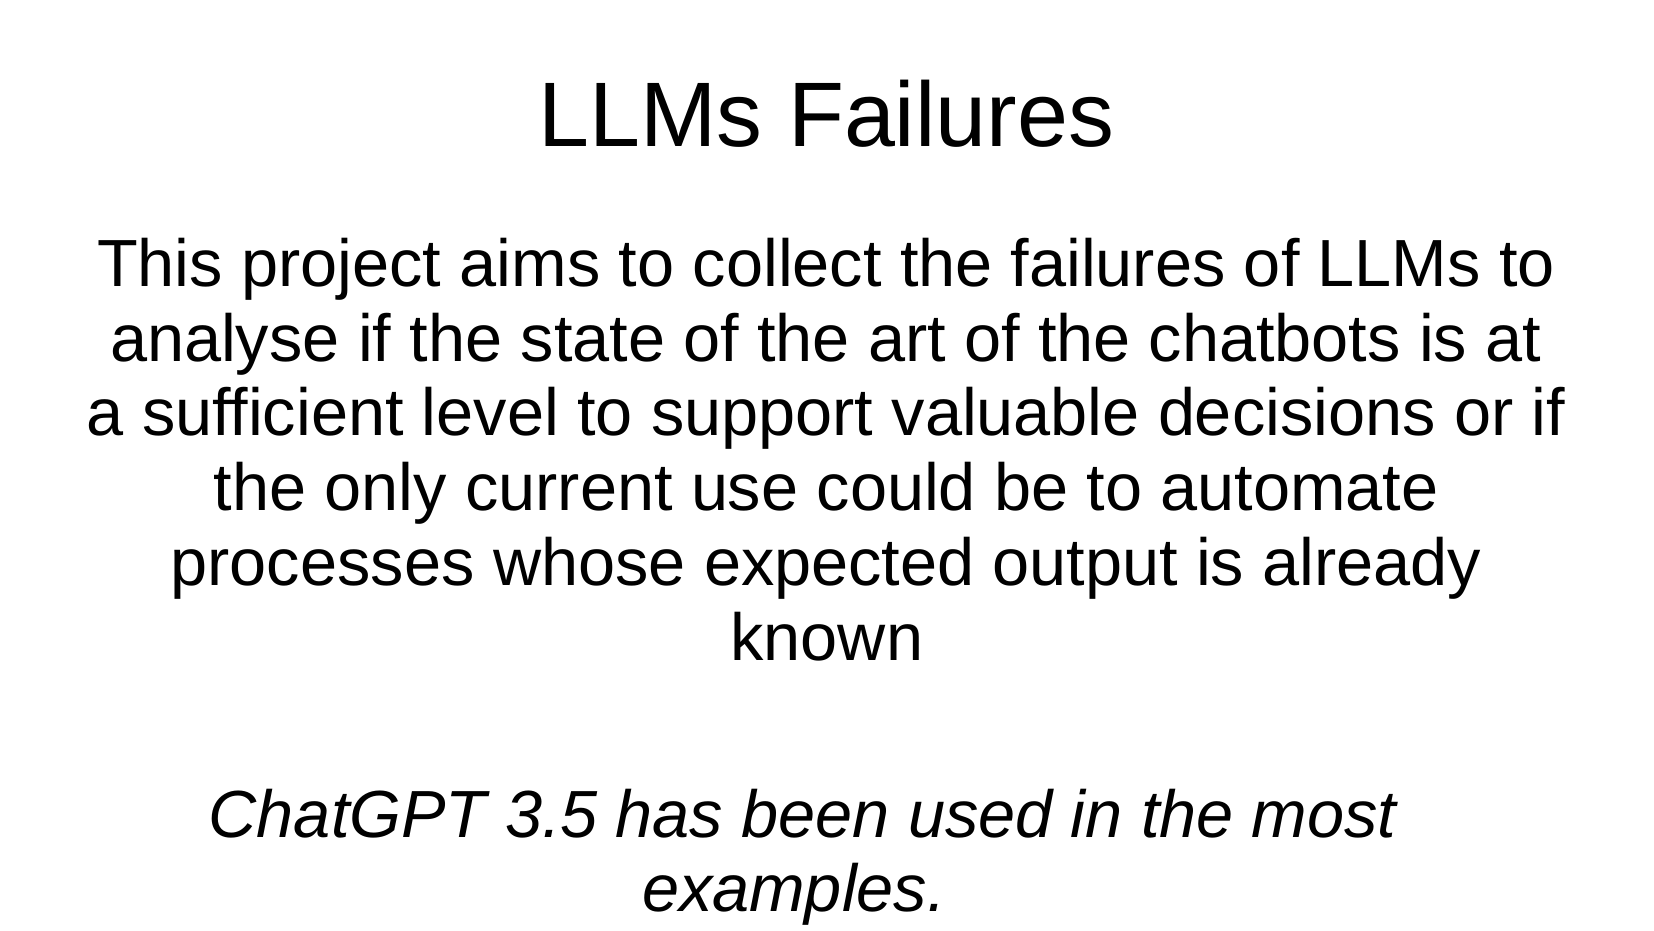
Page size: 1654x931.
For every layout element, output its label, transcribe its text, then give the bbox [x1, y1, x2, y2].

title LLMs Failures [82, 37, 1571, 193]
subtitle This project aims to collect the failures of LLMs to analyse if the state of the art of the chatbots is at a sufficient level to support valuable decisions or if the only current use could be to automate processes whose expected output is already known [82, 193, 1571, 787]
text_box ChatGPT 3.5 has been used in the most examples. [59, 776, 1548, 927]
